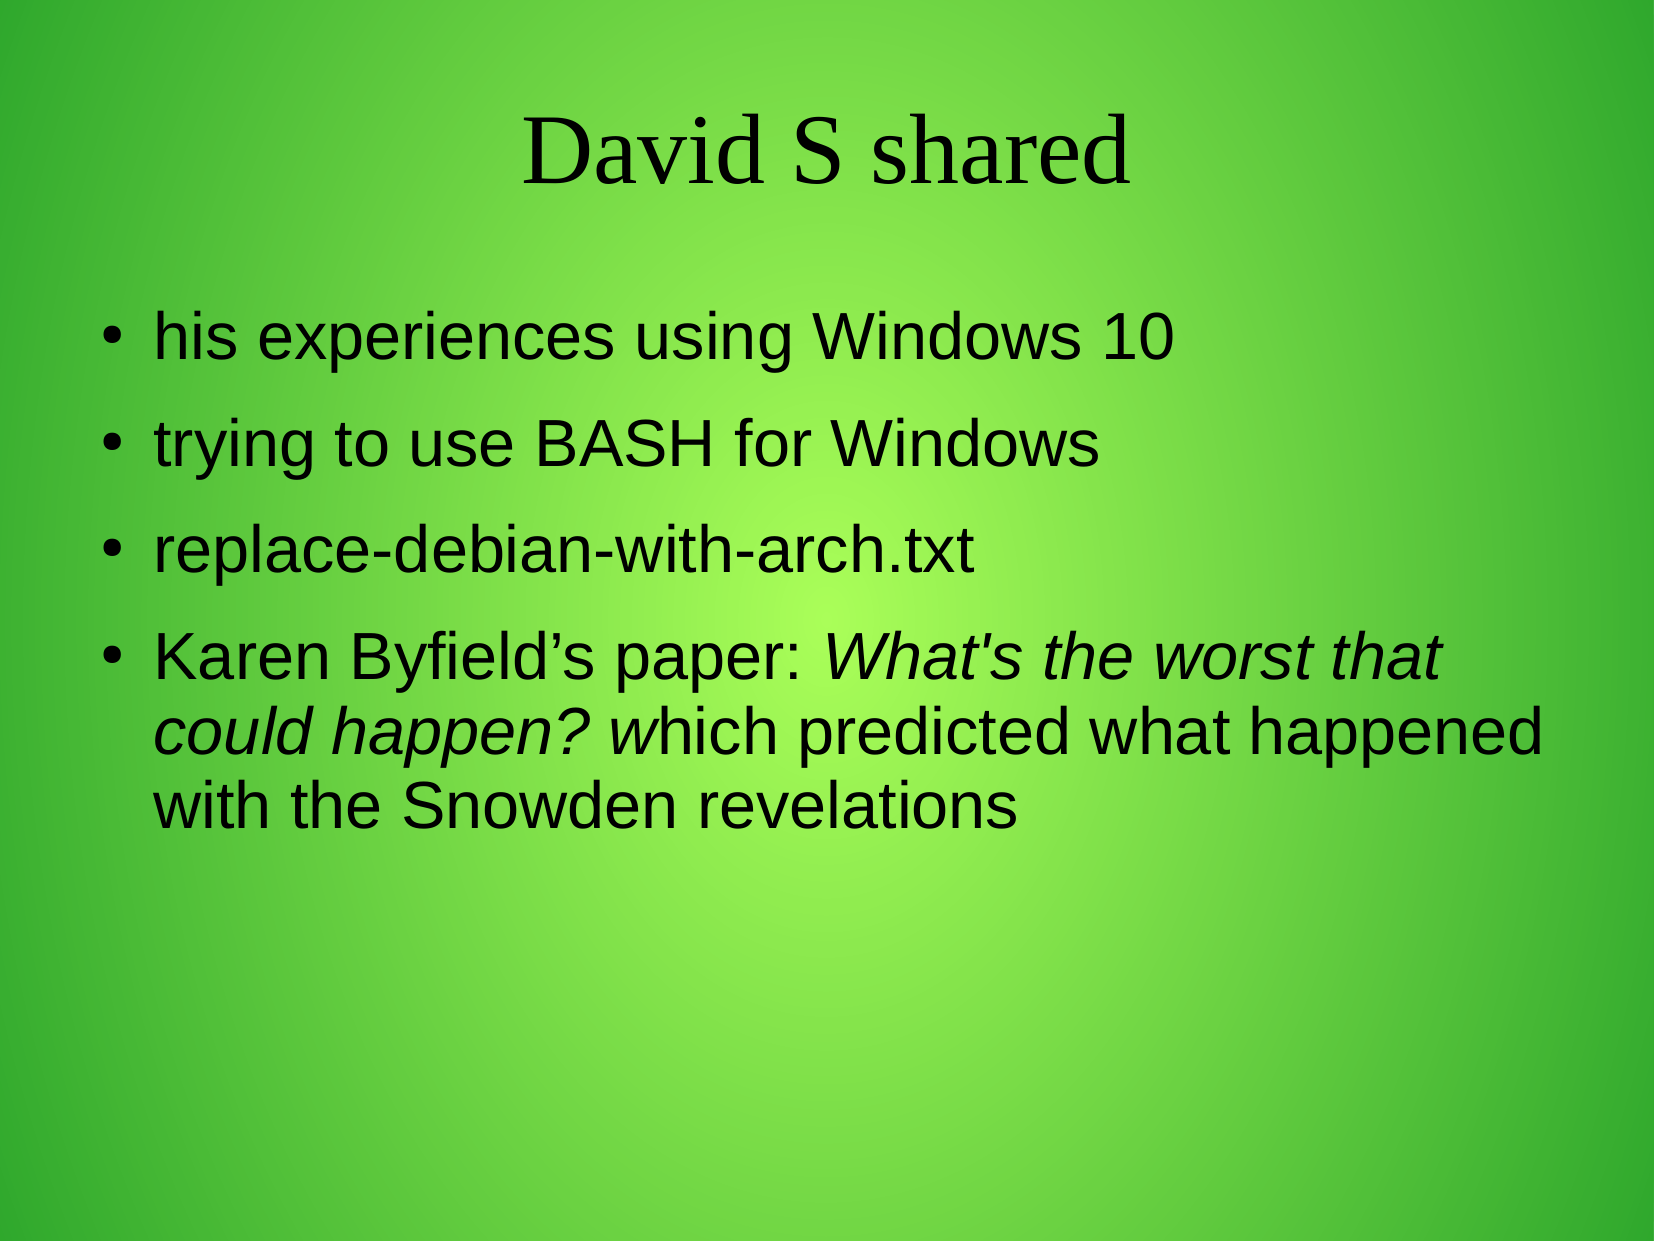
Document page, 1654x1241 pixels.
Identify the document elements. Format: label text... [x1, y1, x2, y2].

list his experiences using Windows 10 trying to use BASH for Windows replace-debian-with-arch.txt Karen Byfield’s paper: What's the worst that could happen? which predicted what happened with the Snowden revelations [82, 299, 1571, 1019]
title David S shared [82, 47, 1571, 252]
